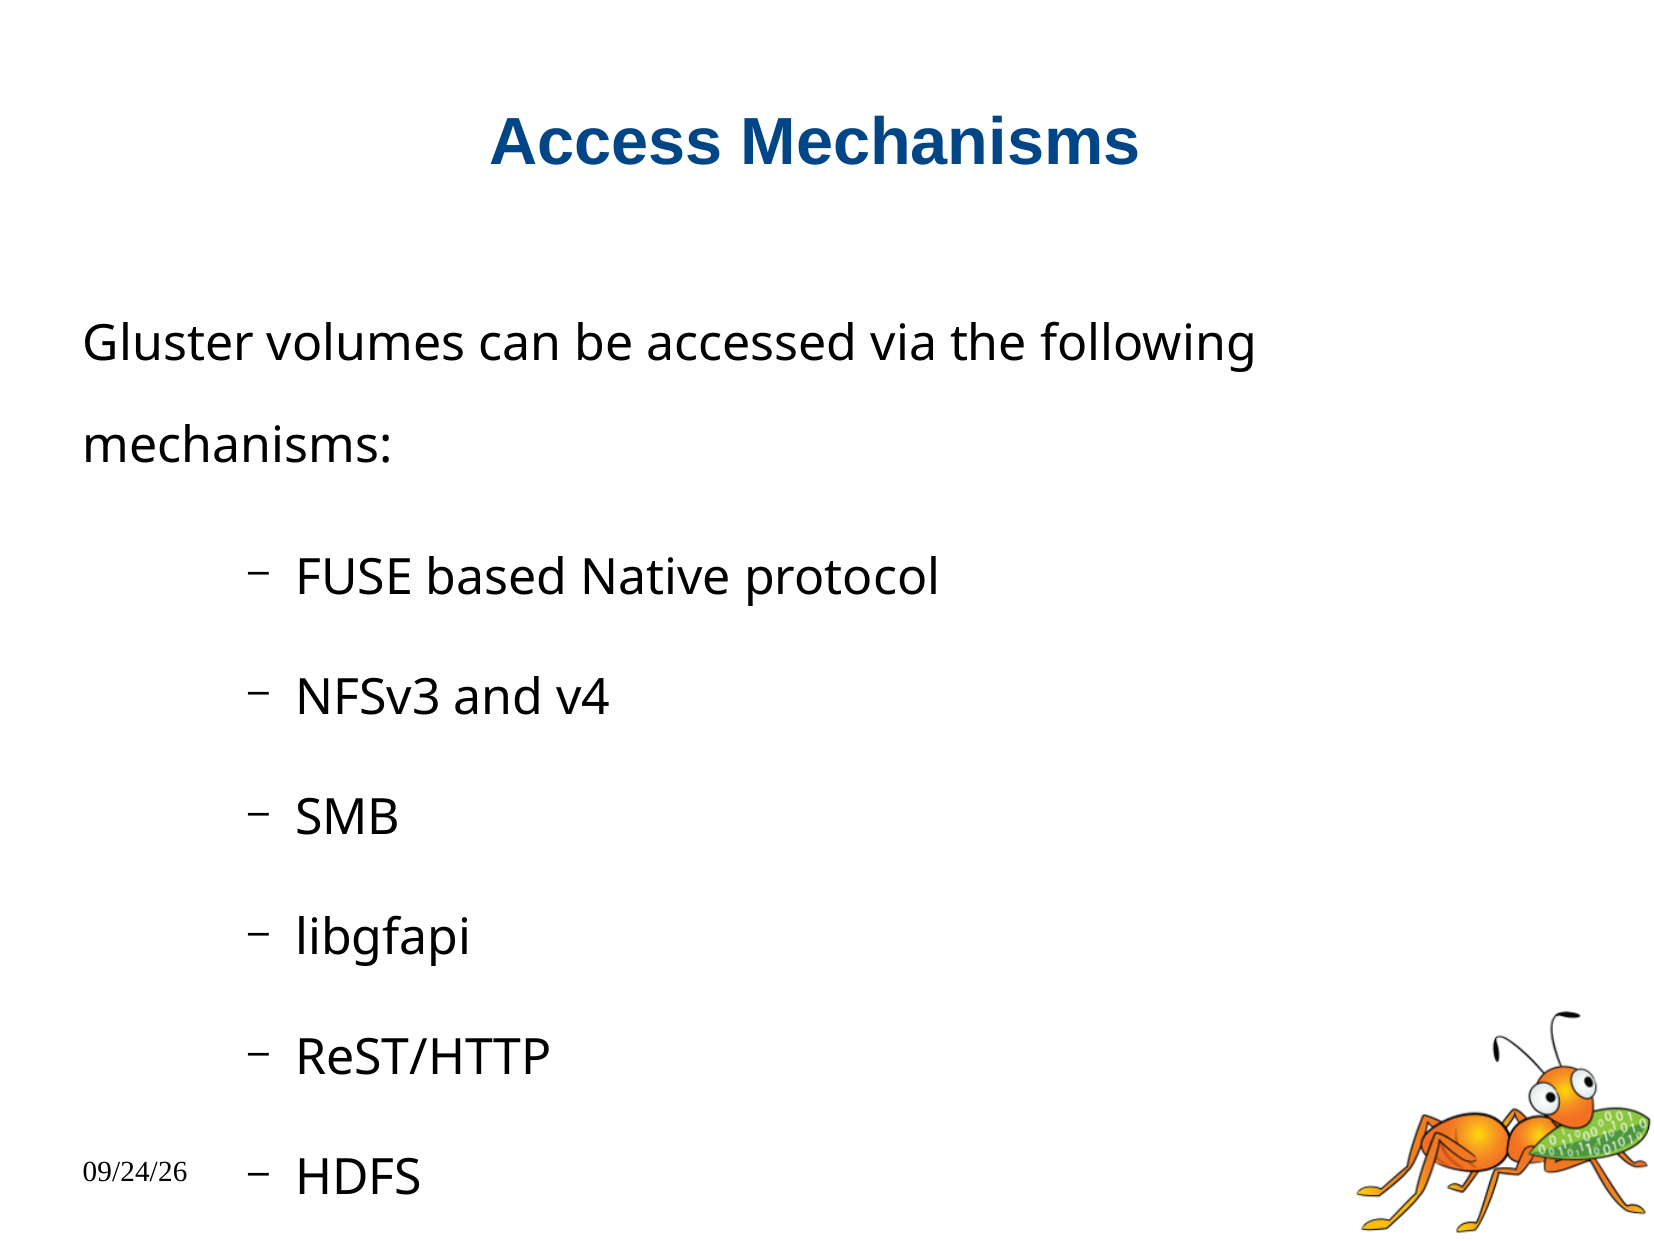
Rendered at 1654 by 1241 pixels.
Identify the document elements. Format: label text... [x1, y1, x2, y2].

title Access Mechanisms [70, 37, 1559, 245]
picture [1353, 1009, 1654, 1235]
list Gluster volumes can be accessed via the following mechanisms: FUSE based Native protocol NFSv3 and v4 SMB libgfapi ReST/HTTP HDFS [82, 272, 1571, 1066]
